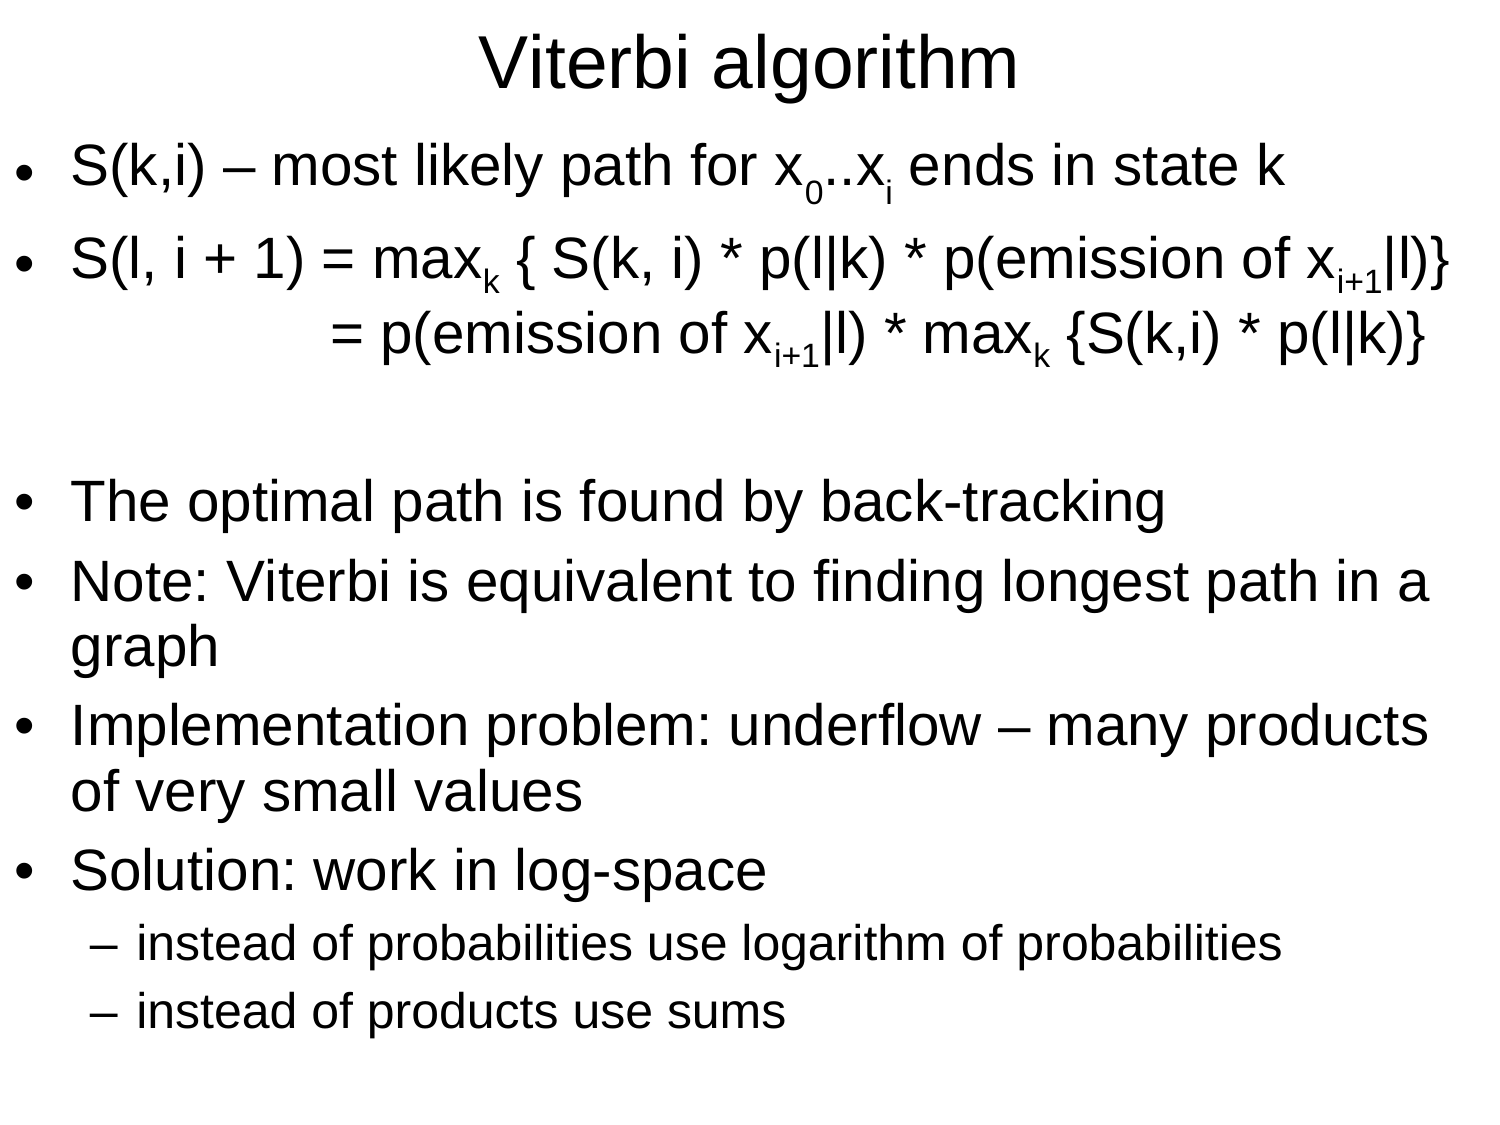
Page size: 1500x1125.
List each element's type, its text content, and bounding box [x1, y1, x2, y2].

title Viterbi algorithm [0, 12, 1500, 113]
list S(k,i) – most likely path for x0..xi ends in state k S(l, i + 1) = maxk { S(k, i) * p(l|k) * p(emission of xi+1|l)} = p(emission of xi+1|l) * maxk {S(k,i) * p(l|k)} The optimal path is found by back-tracking Note: Viterbi is equivalent to finding longest path in a graph Implementation problem: underflow – many products of very small values Solution: work in log-space instead of probabilities use logarithm of probabilities instead of products use sums [0, 124, 1500, 1125]
